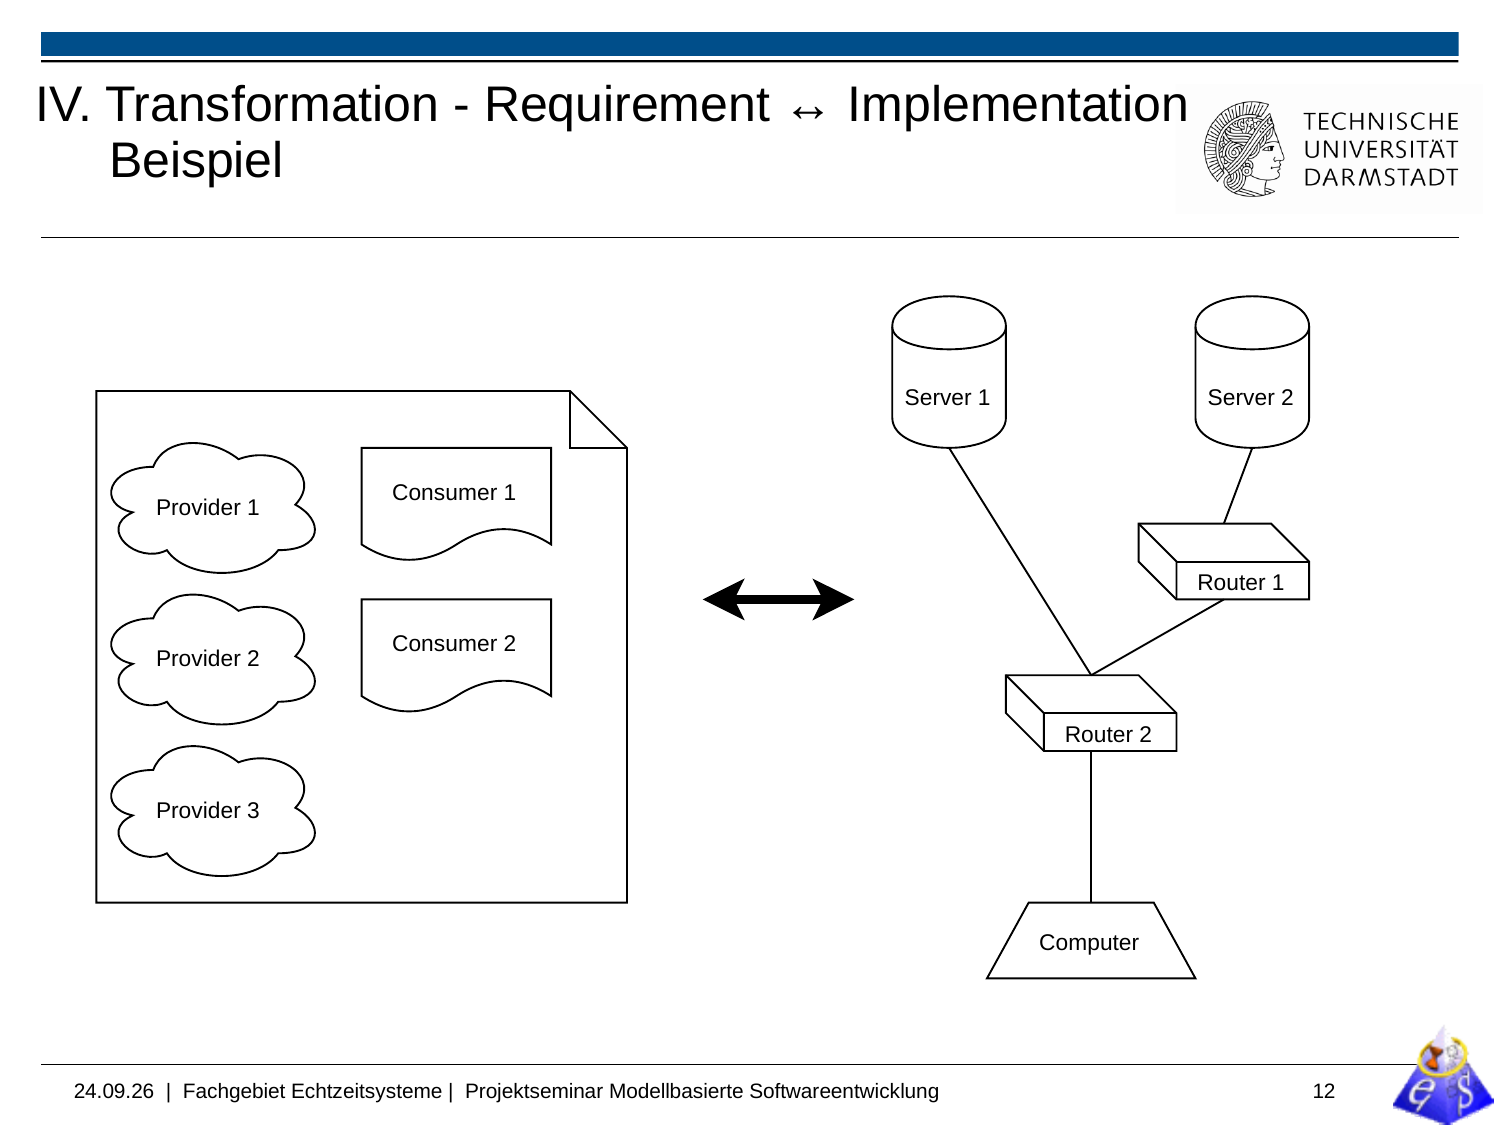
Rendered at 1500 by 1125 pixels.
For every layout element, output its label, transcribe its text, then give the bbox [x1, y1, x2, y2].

title IV. Transformation - Requirement ↔ Implementation Beispiel [35, 47, 1323, 218]
picture [1393, 1023, 1494, 1125]
picture [1323, 84, 1483, 214]
picture [94, 294, 1312, 981]
